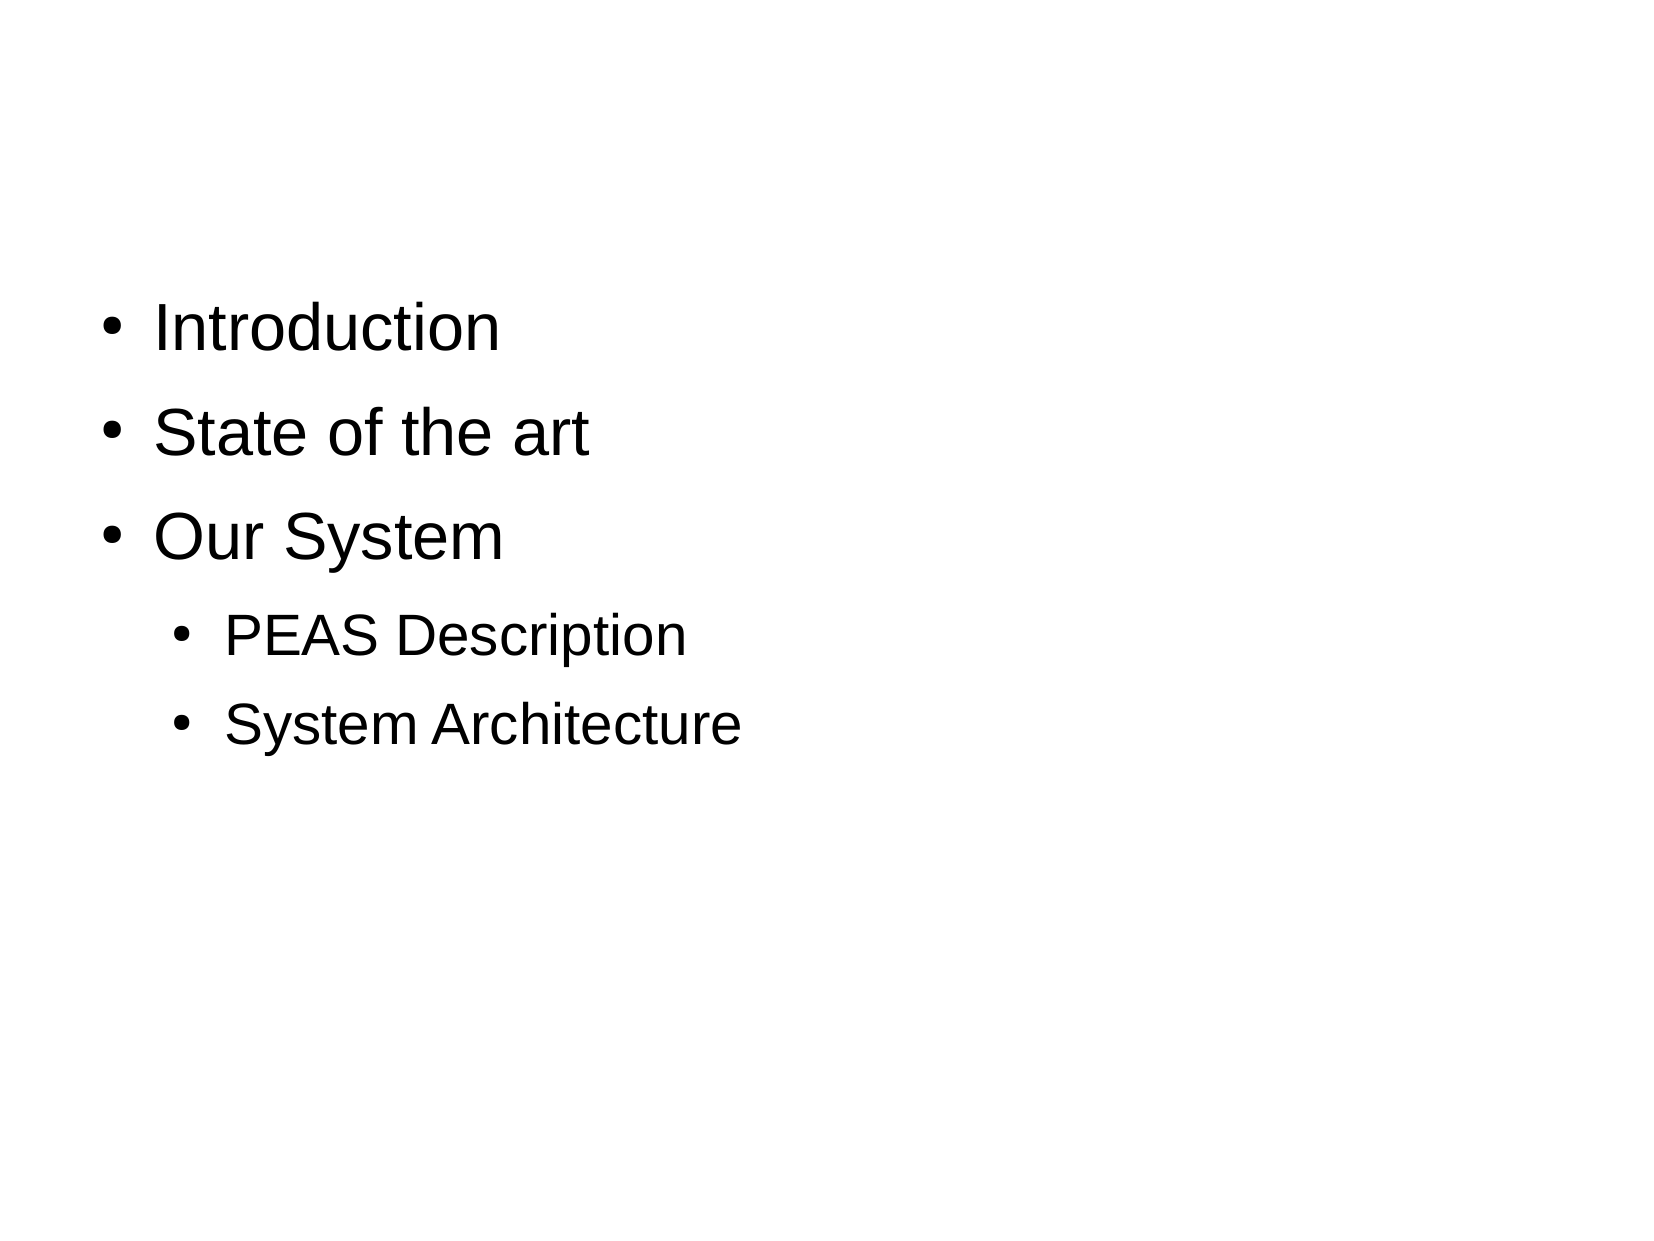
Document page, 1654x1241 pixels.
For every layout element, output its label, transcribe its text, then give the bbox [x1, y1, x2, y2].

list Introduction State of the art Our System PEAS Description System Architecture [82, 290, 1571, 1010]
